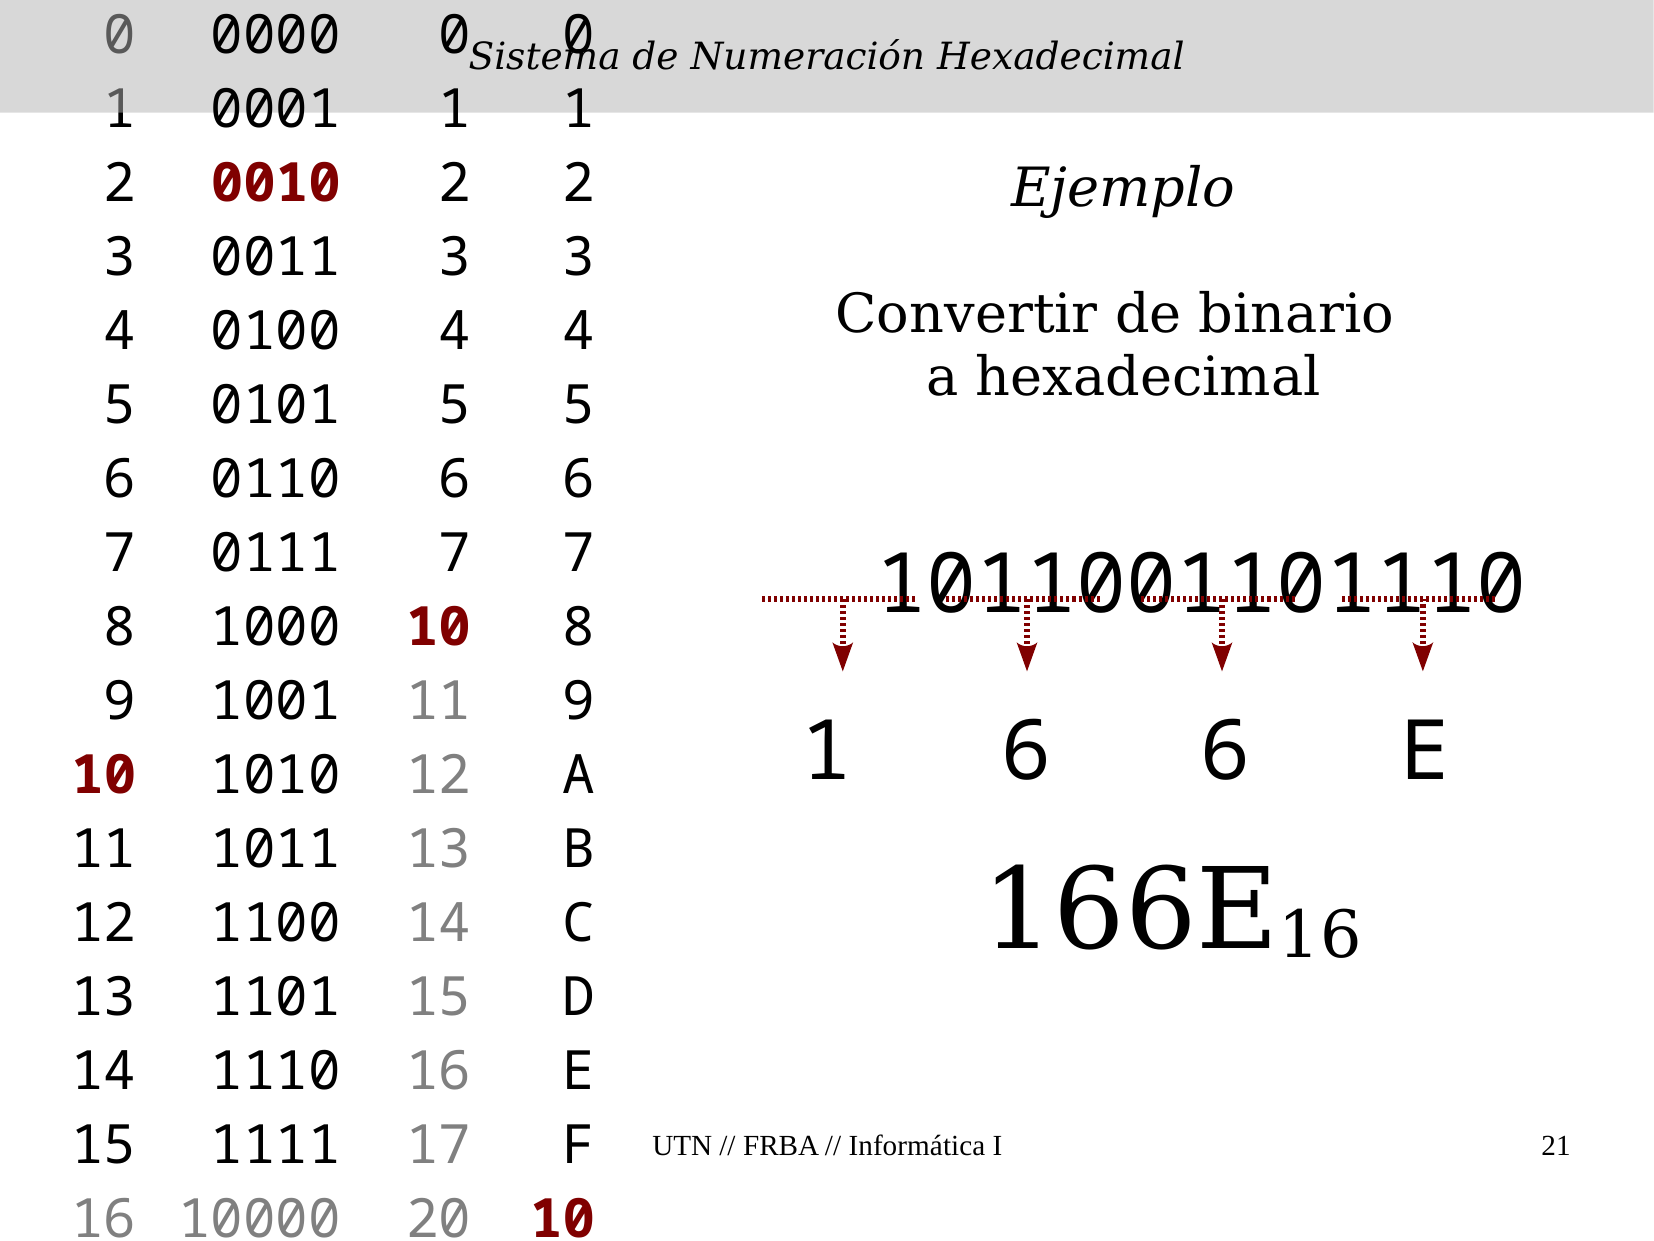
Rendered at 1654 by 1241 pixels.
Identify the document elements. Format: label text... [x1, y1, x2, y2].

title HEX 0 1 2 3 4 5 6 7 8 9 A B C D E F 10 11 [496, 111, 595, 1138]
text_box Sistema de Numeración Hexadecimal [0, 0, 1654, 113]
title DEC0 1 2 3 4 5 6 7 8 9 10 11 12 13 14 15 16 17 [37, 113, 137, 1138]
text_box Ejemplo Convertir de binario a hexadecimal [615, 148, 1632, 416]
text_box 166E16 [690, 837, 1654, 1019]
text_box 1011001101110 [743, 516, 1611, 615]
title OCT 0 1 2 3 4 5 6 7 10 11 12 13 14 15 16 17 20 21 [372, 111, 471, 1138]
text_box 1 6 6 E [692, 683, 1560, 782]
title BIN 0000 0001 0010 0011 0100 0101 0110 0111 1000 1001 1010 1011 1100 1101 1110 1111 10000 10001 [153, 111, 341, 1137]
